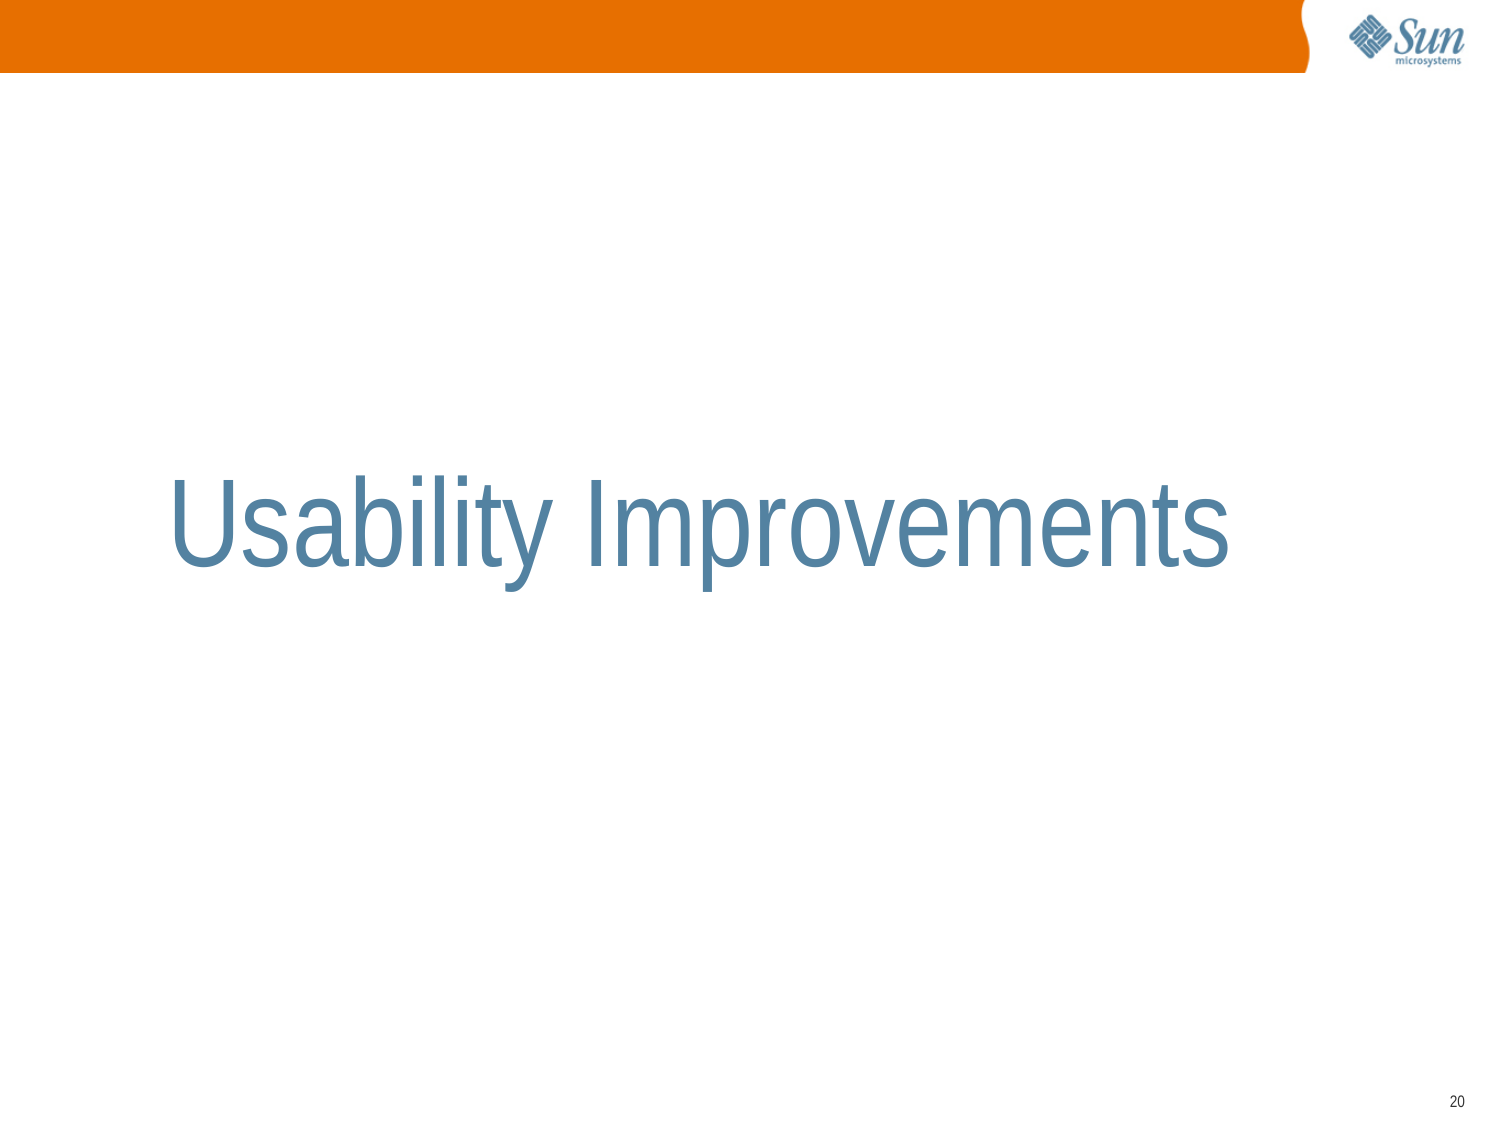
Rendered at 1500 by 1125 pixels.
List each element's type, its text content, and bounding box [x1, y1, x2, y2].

text_box Usability Improvements [106, 329, 1395, 732]
picture [0, 0, 1500, 73]
